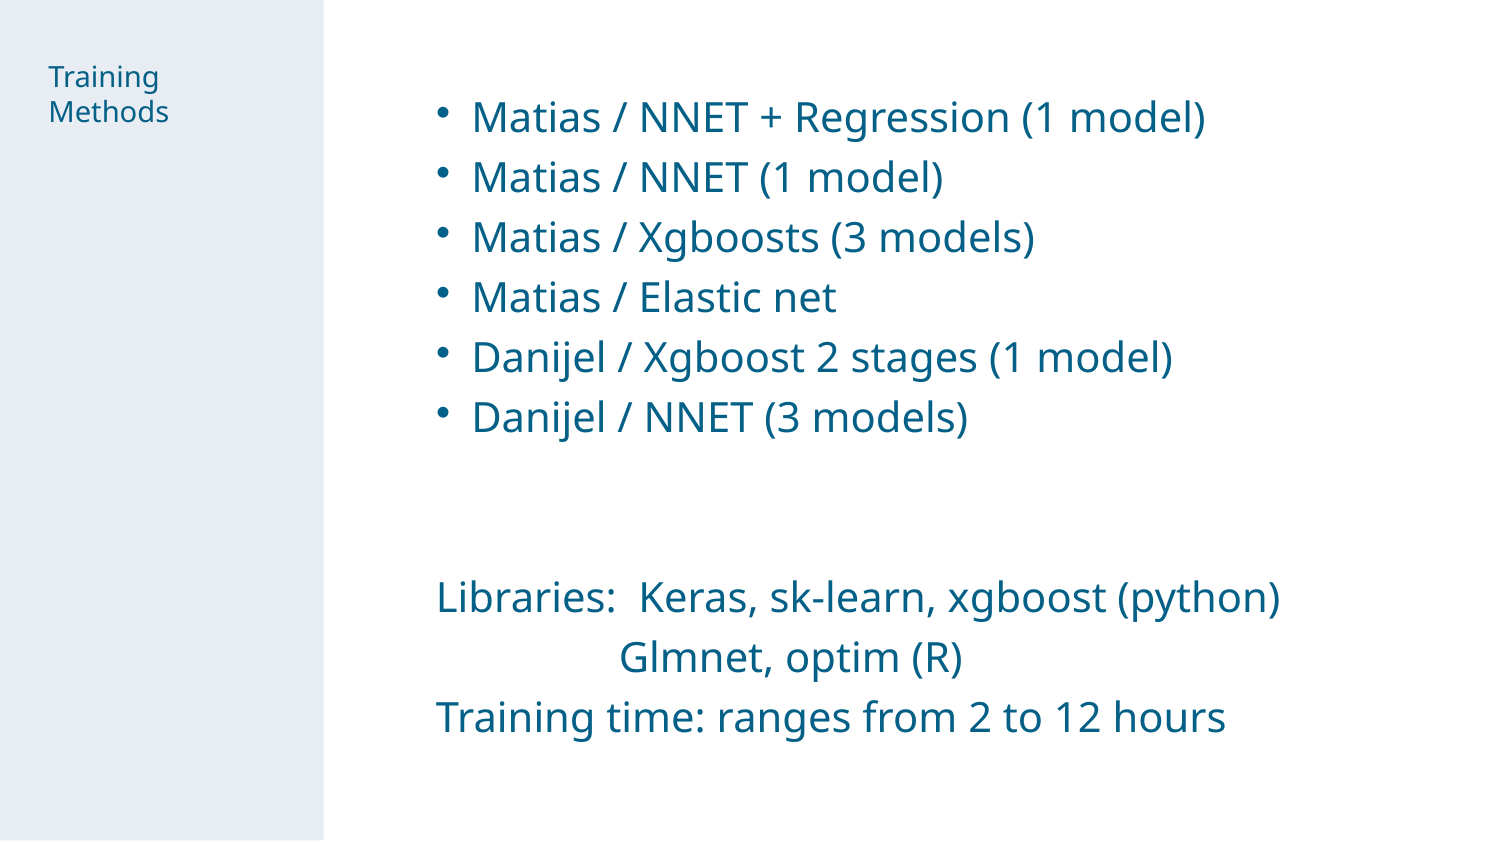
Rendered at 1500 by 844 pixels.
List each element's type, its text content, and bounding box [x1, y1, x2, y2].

text_box Matias / NNET + Regression (1 model) Matias / NNET (1 model) Matias / Xgboosts (3 models) Matias / Elastic net Danijel / Xgboost 2 stages (1 model) Danijel / NNET (3 models) Libraries: Keras, sk-learn, xgboost (python) Glmnet, optim (R) Training time: ranges from 2 to 12 hours [421, 0, 1500, 844]
text_box [0, 0, 324, 841]
text_box Training Methods [33, 50, 292, 171]
